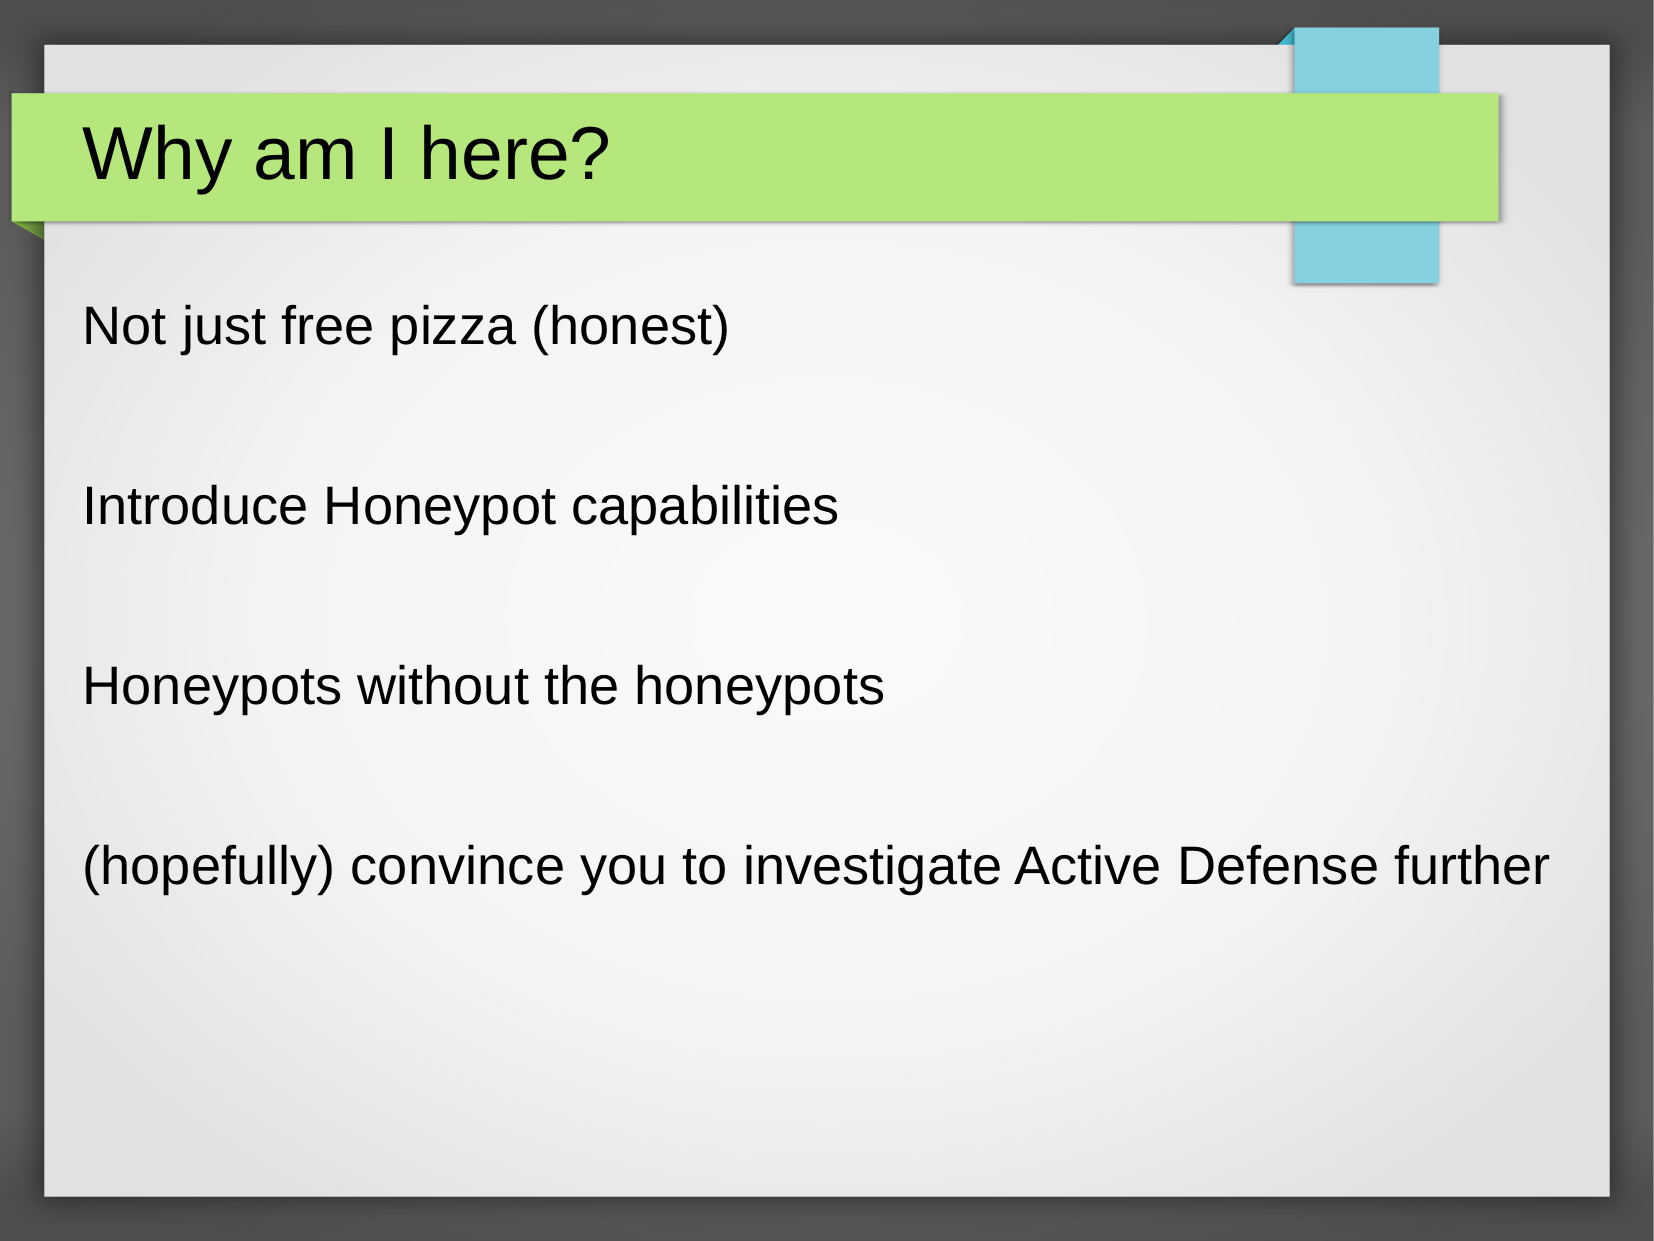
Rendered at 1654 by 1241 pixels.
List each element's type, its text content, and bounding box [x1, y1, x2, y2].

picture [0, 0, 1654, 1241]
title Why am I here? [82, 94, 1264, 213]
list Not just free pizza (honest) Introduce Honeypot capabilities Honeypots without the honeypots (hopefully) convince you to investigate Active Defense further [82, 295, 1571, 1015]
